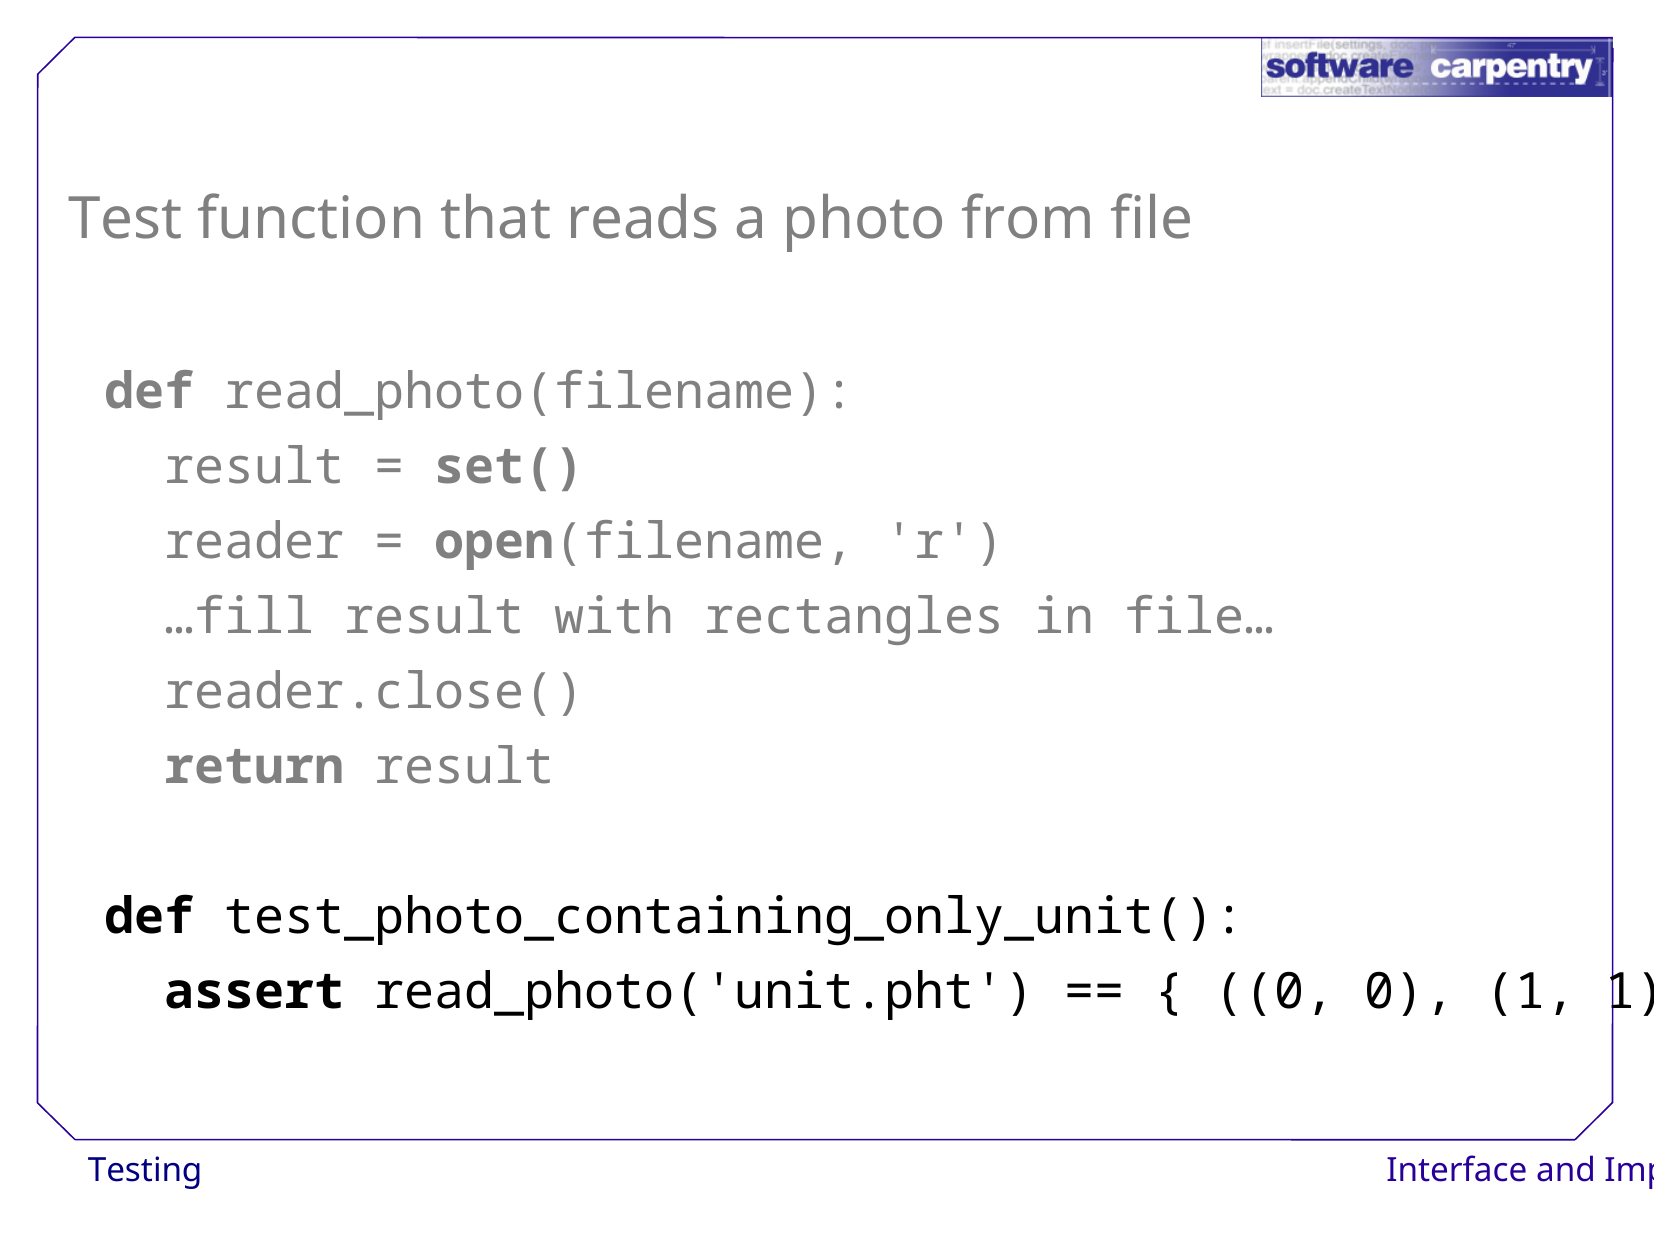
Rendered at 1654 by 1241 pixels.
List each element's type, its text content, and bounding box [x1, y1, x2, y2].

text_box Test function that reads a photo from file [53, 138, 1359, 259]
picture [1261, 39, 1613, 97]
text_box def read_photo(filename): result = set() reader = open(filename, 'r') …fill result with rectangles in file… reader.close() return result def test_photo_containing_only_unit(): assert read_photo('unit.pht') == { ((0, 0), (1, 1)) } [89, 336, 1340, 1078]
